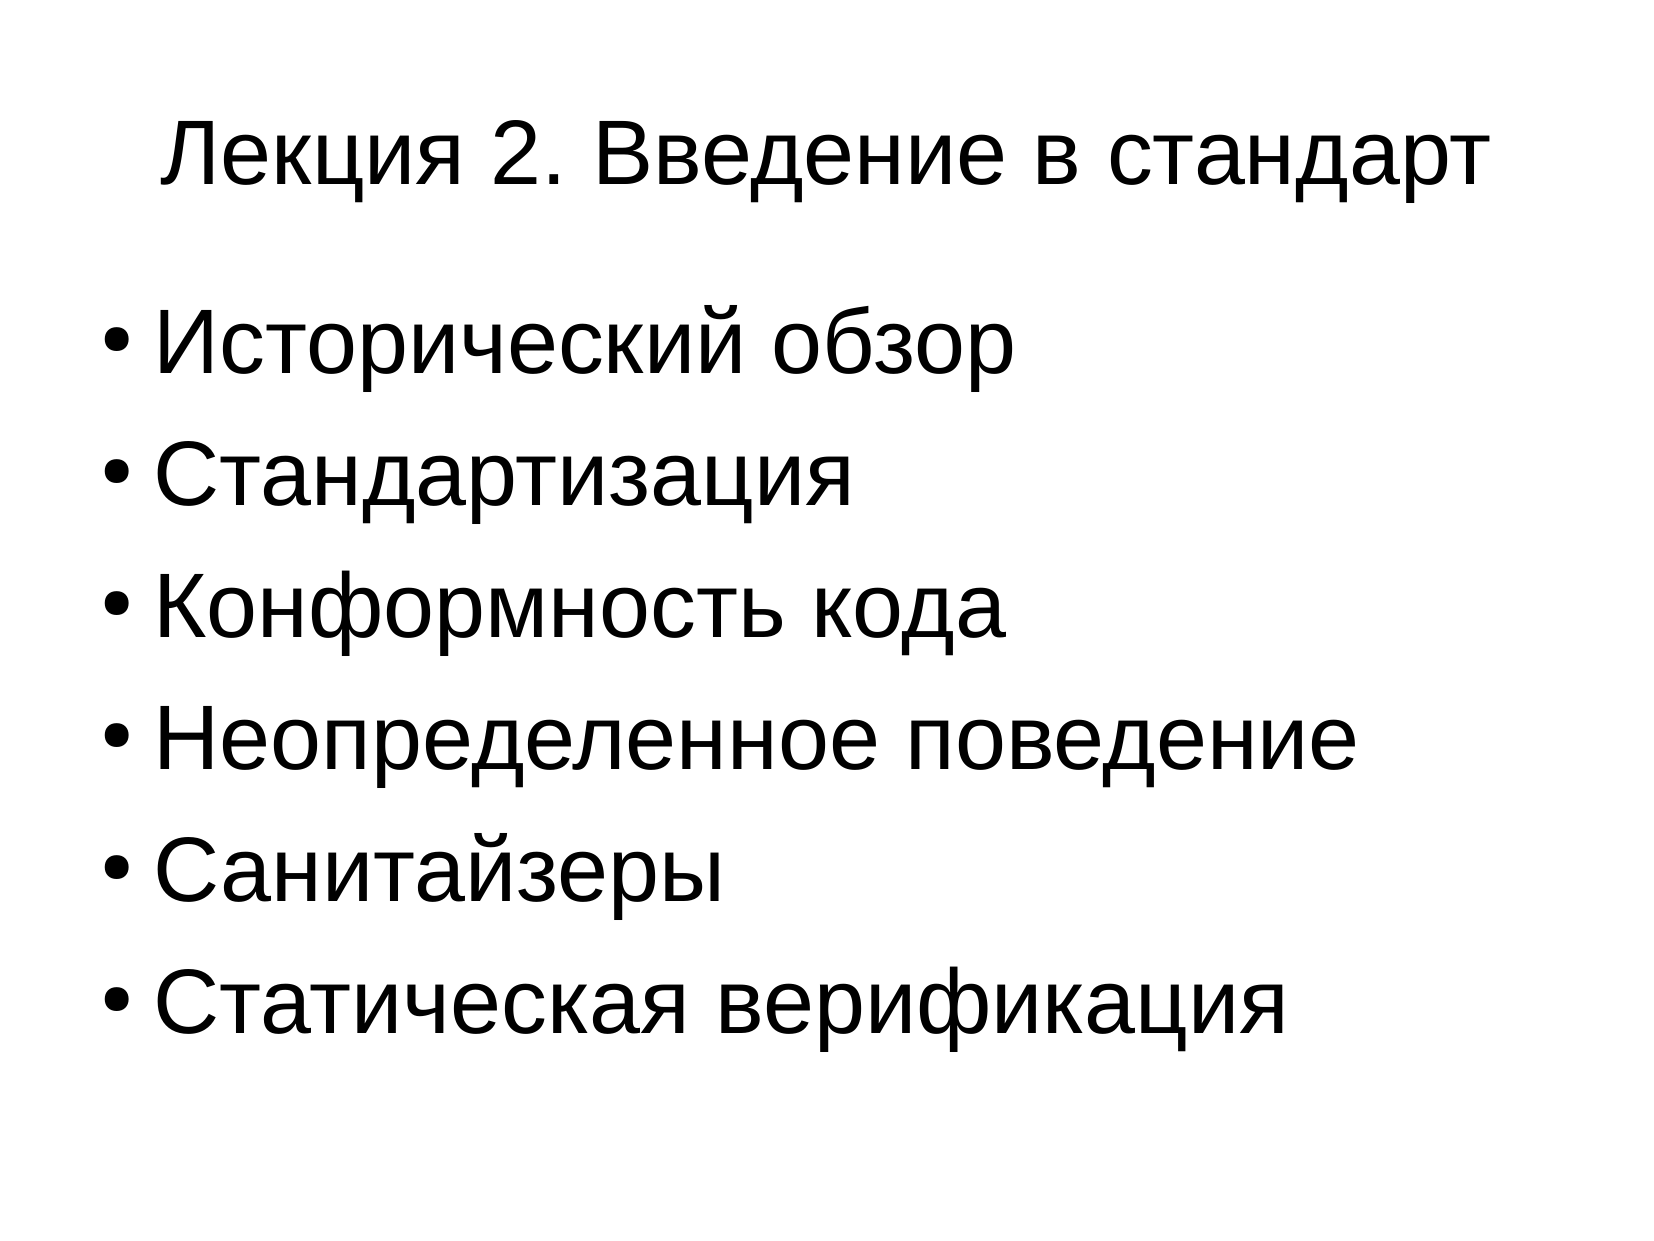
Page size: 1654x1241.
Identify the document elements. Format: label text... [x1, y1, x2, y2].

list Исторический обзор Стандартизация Конформность кода Неопределенное поведение Санитайзеры Статическая верификация [82, 290, 1571, 1156]
title Лекция 2. Введение в стандарт [82, 49, 1571, 257]
